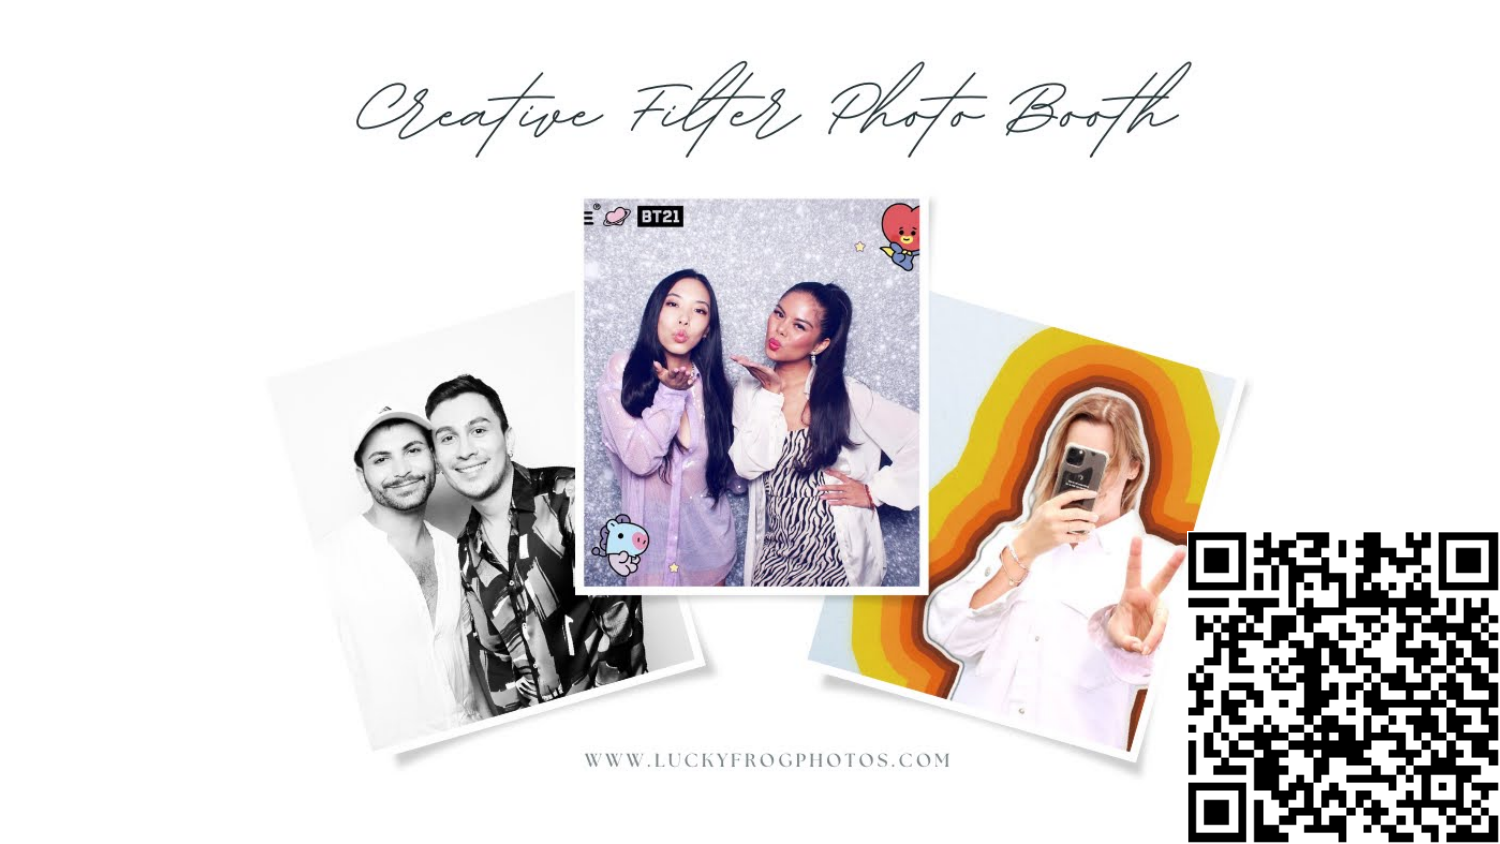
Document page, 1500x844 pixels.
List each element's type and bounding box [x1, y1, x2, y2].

picture [246, 0, 1500, 844]
